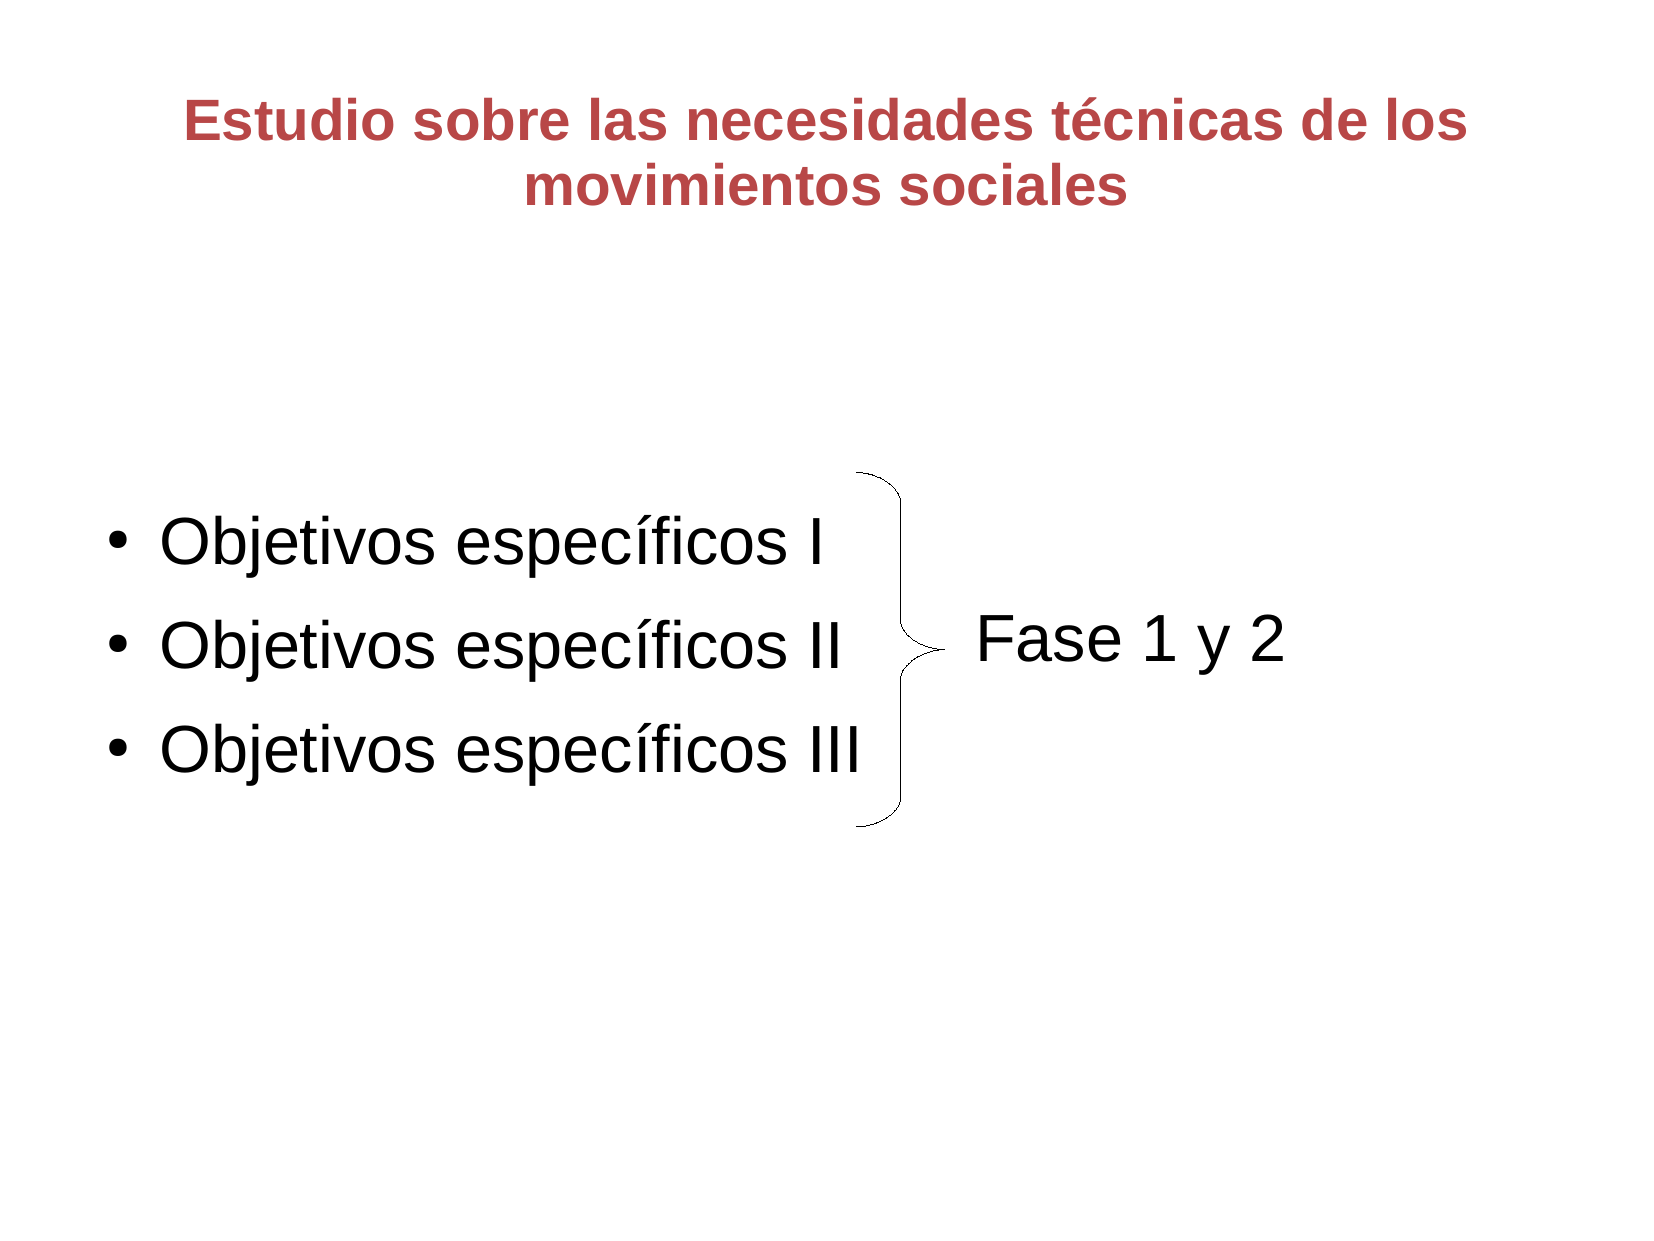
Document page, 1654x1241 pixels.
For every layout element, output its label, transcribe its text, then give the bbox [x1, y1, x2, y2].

list Objetivos específicos I Objetivos específicos II Objetivos específicos III [88, 295, 886, 1099]
title Estudio sobre las necesidades técnicas de los movimientos sociales [82, 49, 1571, 257]
list Fase 1 y 2 [885, 287, 1612, 1093]
